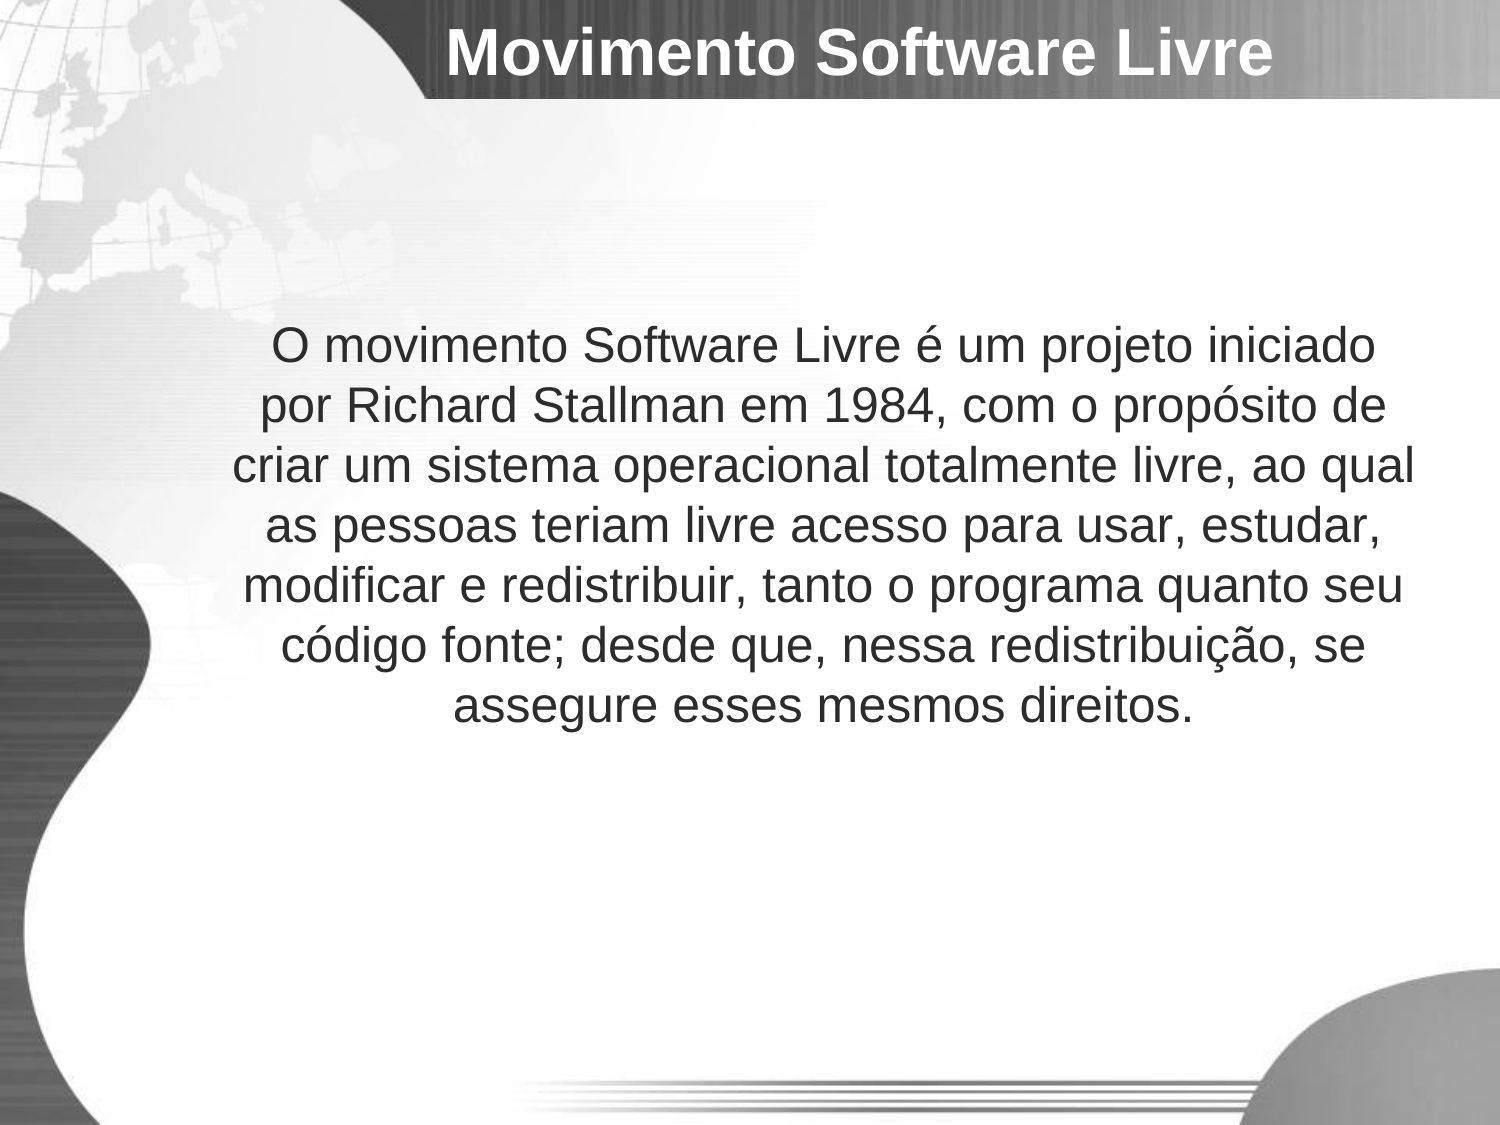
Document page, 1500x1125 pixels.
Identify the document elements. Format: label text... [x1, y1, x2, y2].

list O movimento Software Livre é um projeto iniciado por Richard Stallman em 1984, com o propósito de criar um sistema operacional totalmente livre, ao qual as pessoas teriam livre acesso para usar, estudar, modificar e redistribuir, tanto o programa quanto seu código fonte; desde que, nessa redistribuição, se assegure esses mesmos direitos. [123, 305, 1433, 815]
title Movimento Software Livre [430, 0, 1489, 105]
picture [0, 0, 1500, 1125]
